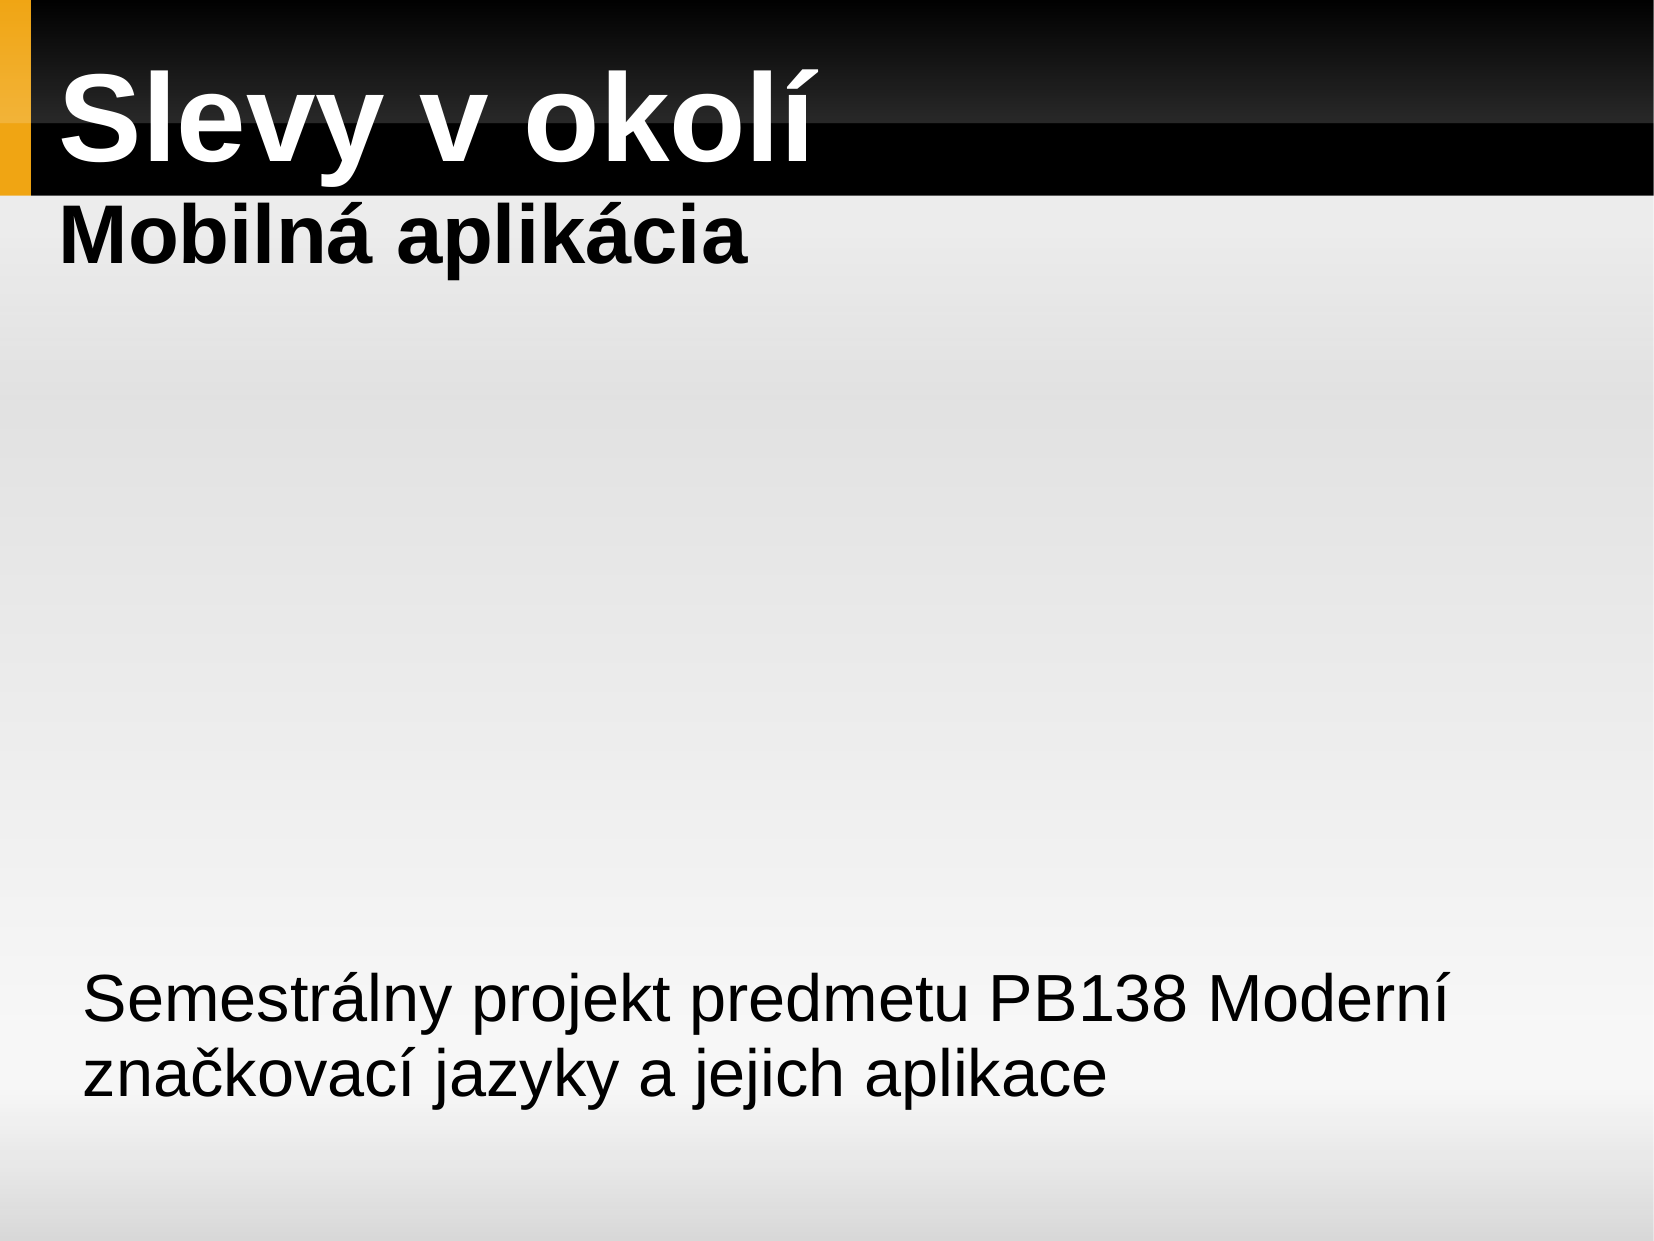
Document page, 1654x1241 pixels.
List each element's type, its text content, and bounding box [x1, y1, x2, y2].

subtitle Semestrálny projekt predmetu PB138 Moderní značkovací jazyky a jejich aplikace [82, 213, 1571, 1186]
title Slevy v okolí Mobilná aplikácia [59, 48, 1548, 384]
picture [0, 0, 1654, 1241]
